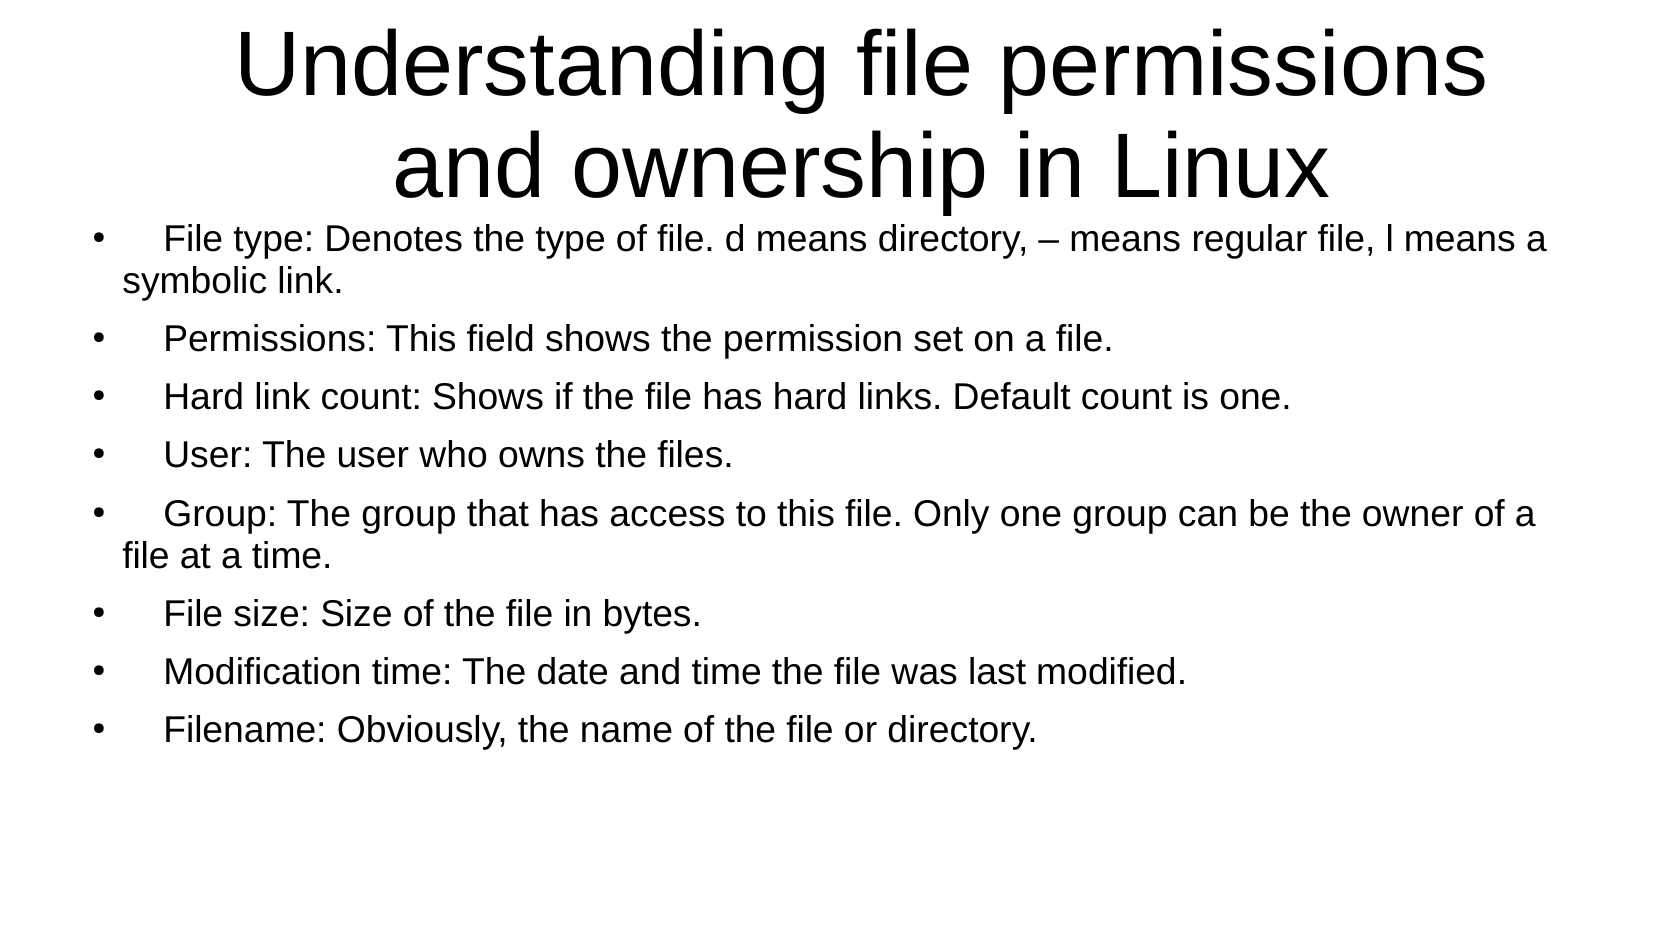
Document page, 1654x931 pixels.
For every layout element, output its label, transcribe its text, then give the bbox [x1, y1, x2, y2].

title Understanding file permissions and ownership in Linux [82, 12, 1571, 217]
list File type: Denotes the type of file. d means directory, – means regular file, l means a symbolic link. Permissions: This field shows the permission set on a file. Hard link count: Shows if the file has hard links. Default count is one. User: The user who owns the files. Group: The group that has access to this file. Only one group can be the owner of a file at a time. File size: Size of the file in bytes. Modification time: The date and time the file was last modified. Filename: Obviously, the name of the file or directory. [82, 217, 1571, 758]
